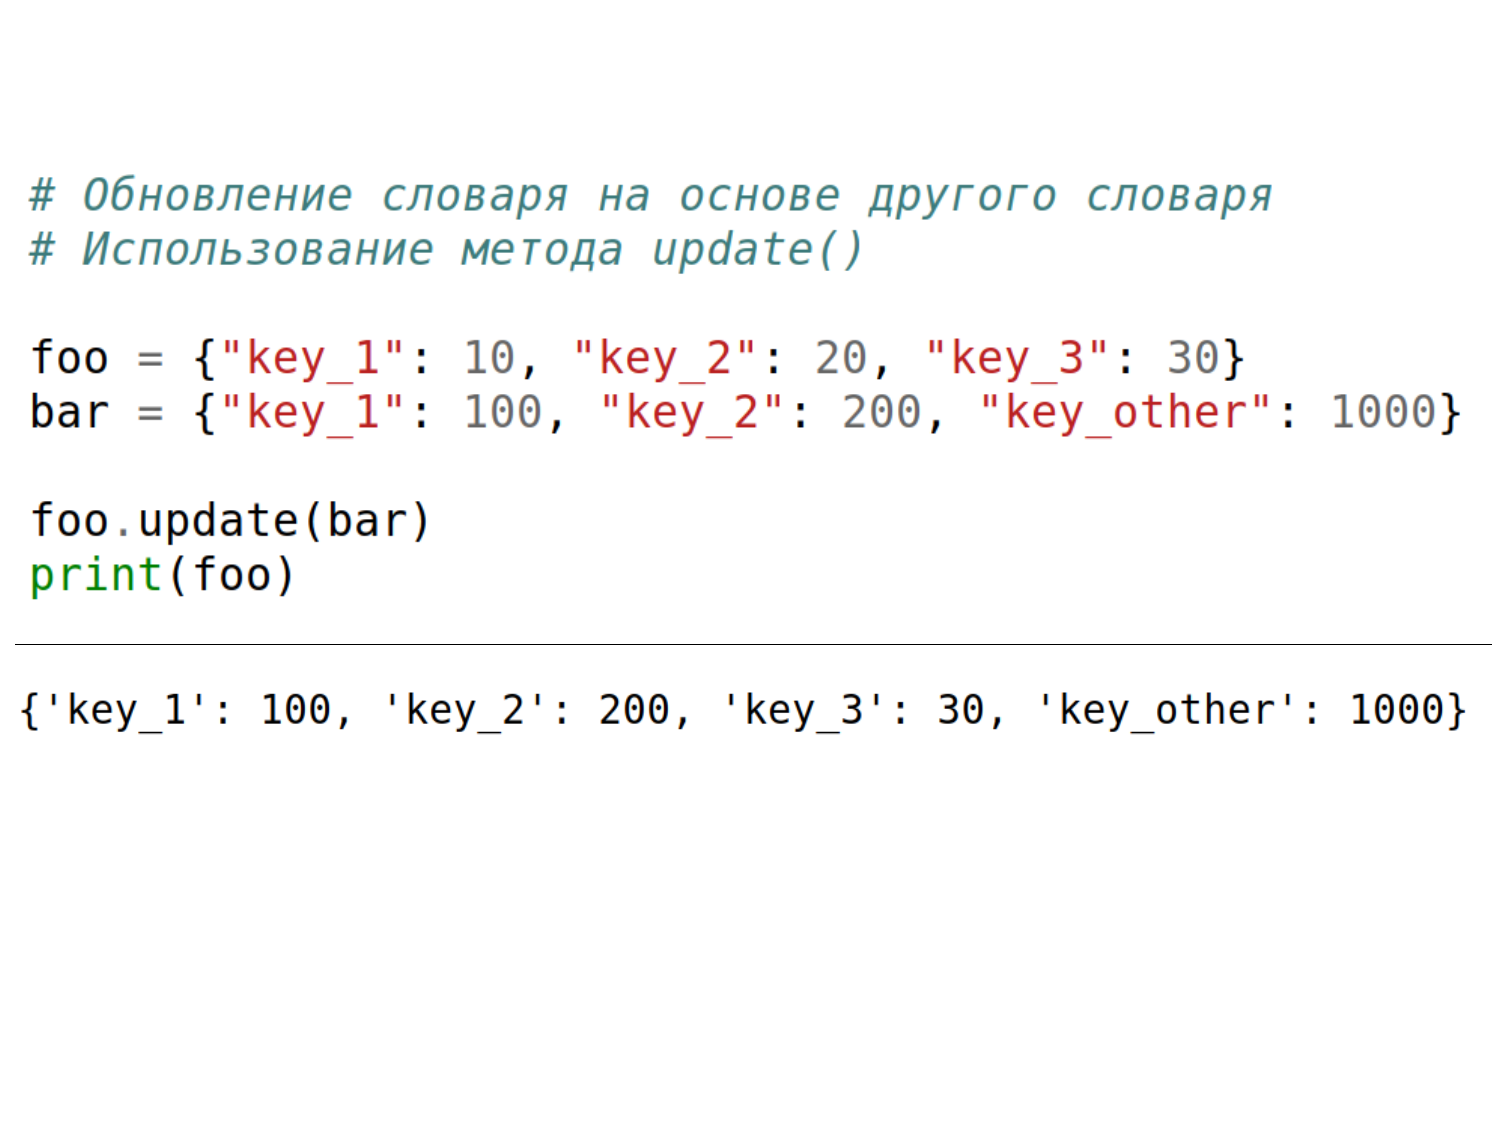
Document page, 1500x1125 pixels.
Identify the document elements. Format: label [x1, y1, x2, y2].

picture [8, 671, 1484, 751]
picture [12, 155, 1478, 616]
